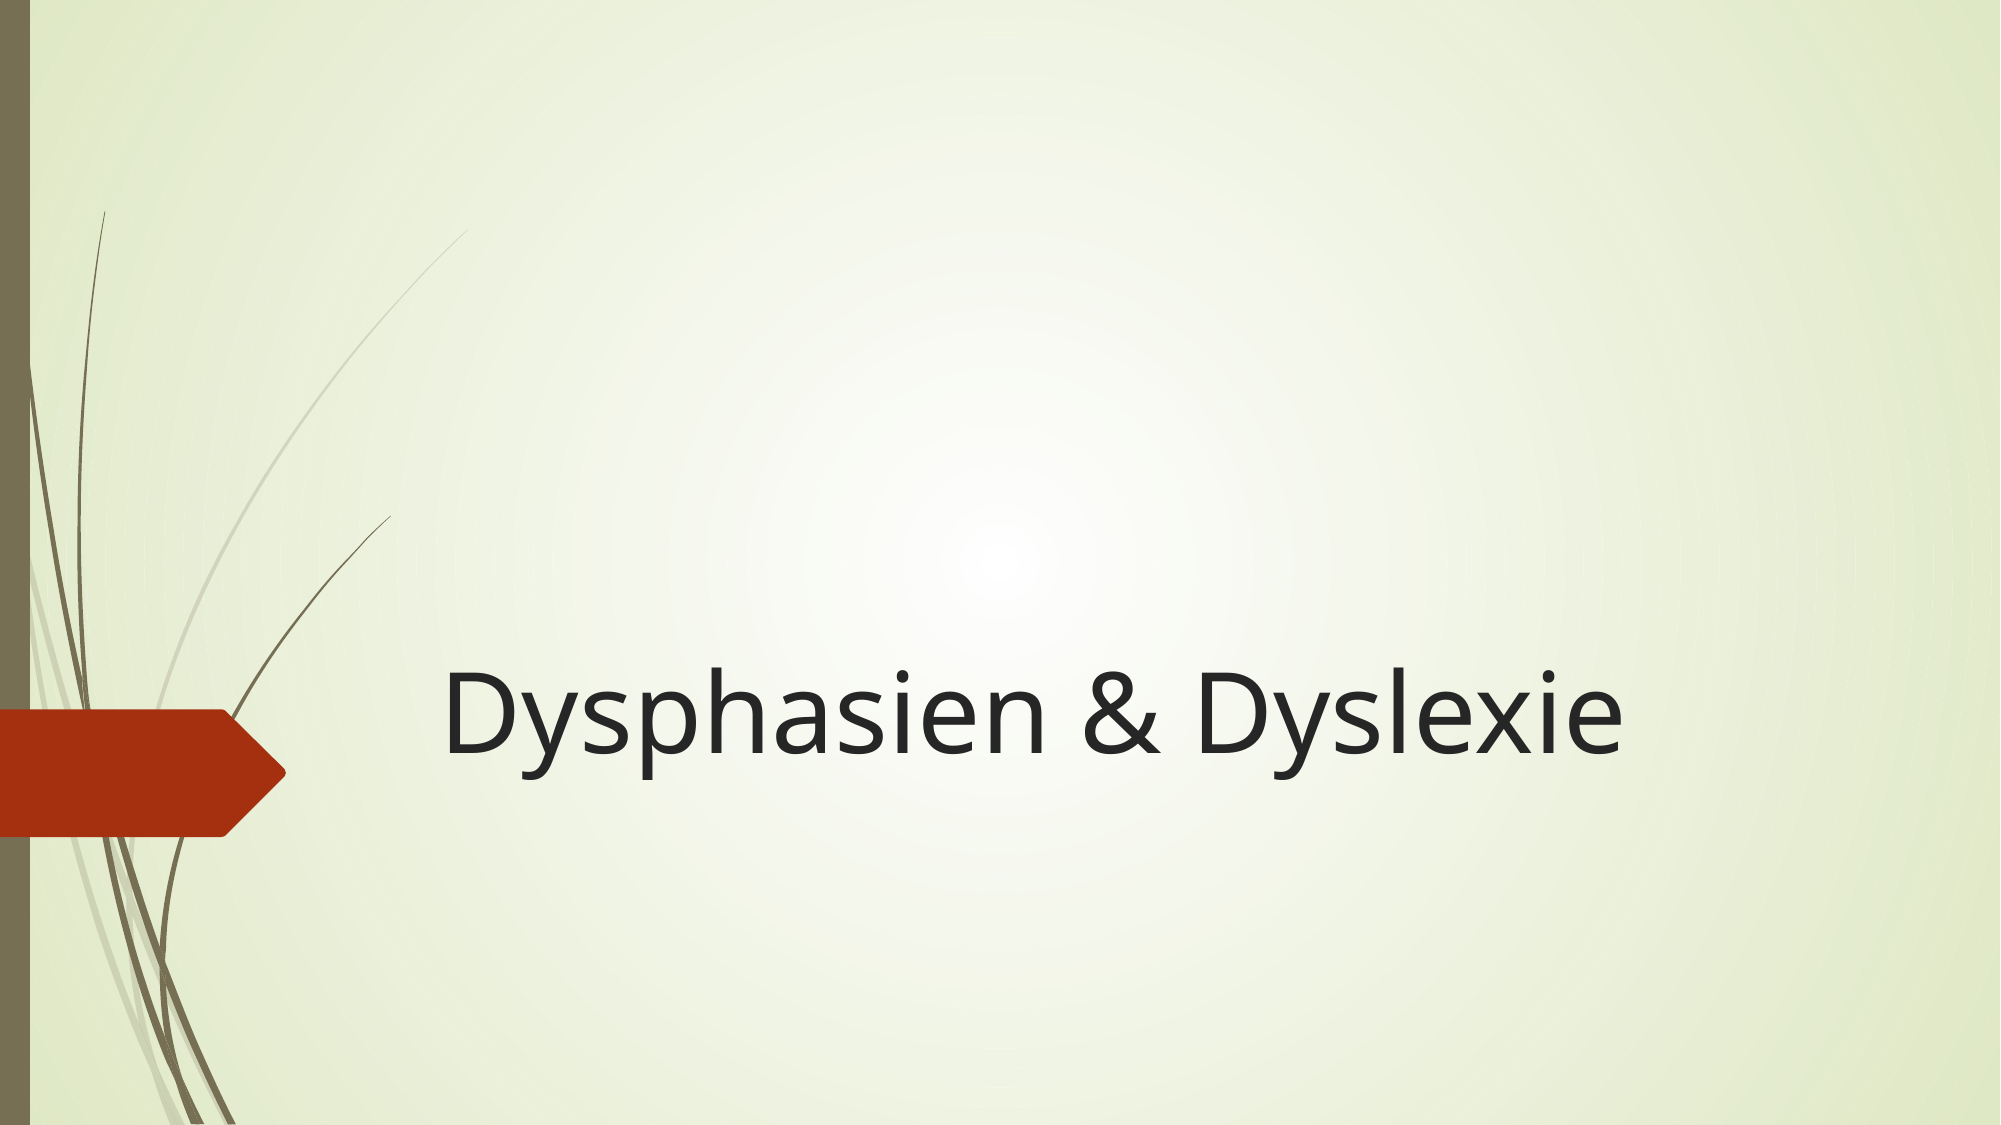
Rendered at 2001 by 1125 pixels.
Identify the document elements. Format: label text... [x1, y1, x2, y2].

title Dysphasien & Dyslexie [424, 412, 1888, 784]
